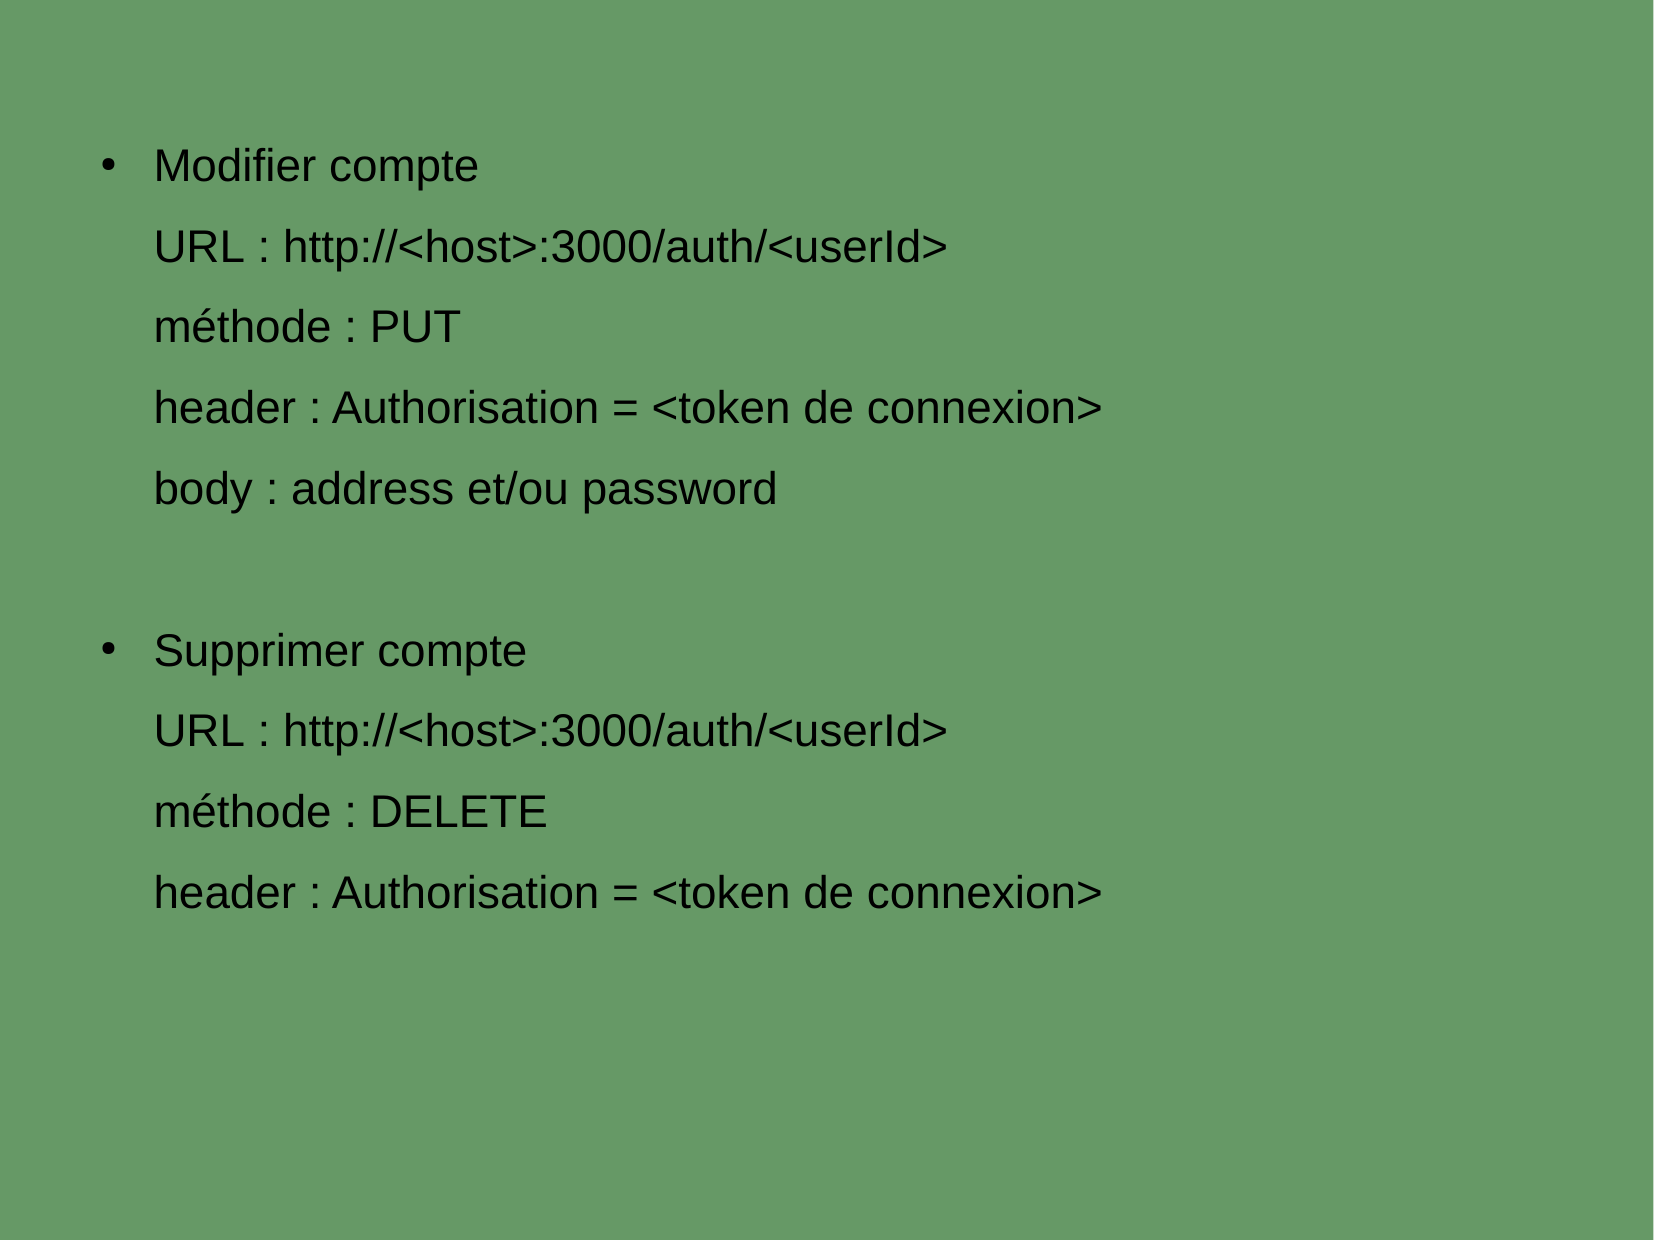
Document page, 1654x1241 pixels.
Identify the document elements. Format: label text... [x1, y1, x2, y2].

list Modifier compte URL : http://<host>:3000/auth/<userId> méthode : PUT header : Authorisation = <token de connexion> body : address et/ou password Supprimer compte URL : http://<host>:3000/auth/<userId> méthode : DELETE header : Authorisation = <token de connexion> [82, 59, 1571, 1158]
